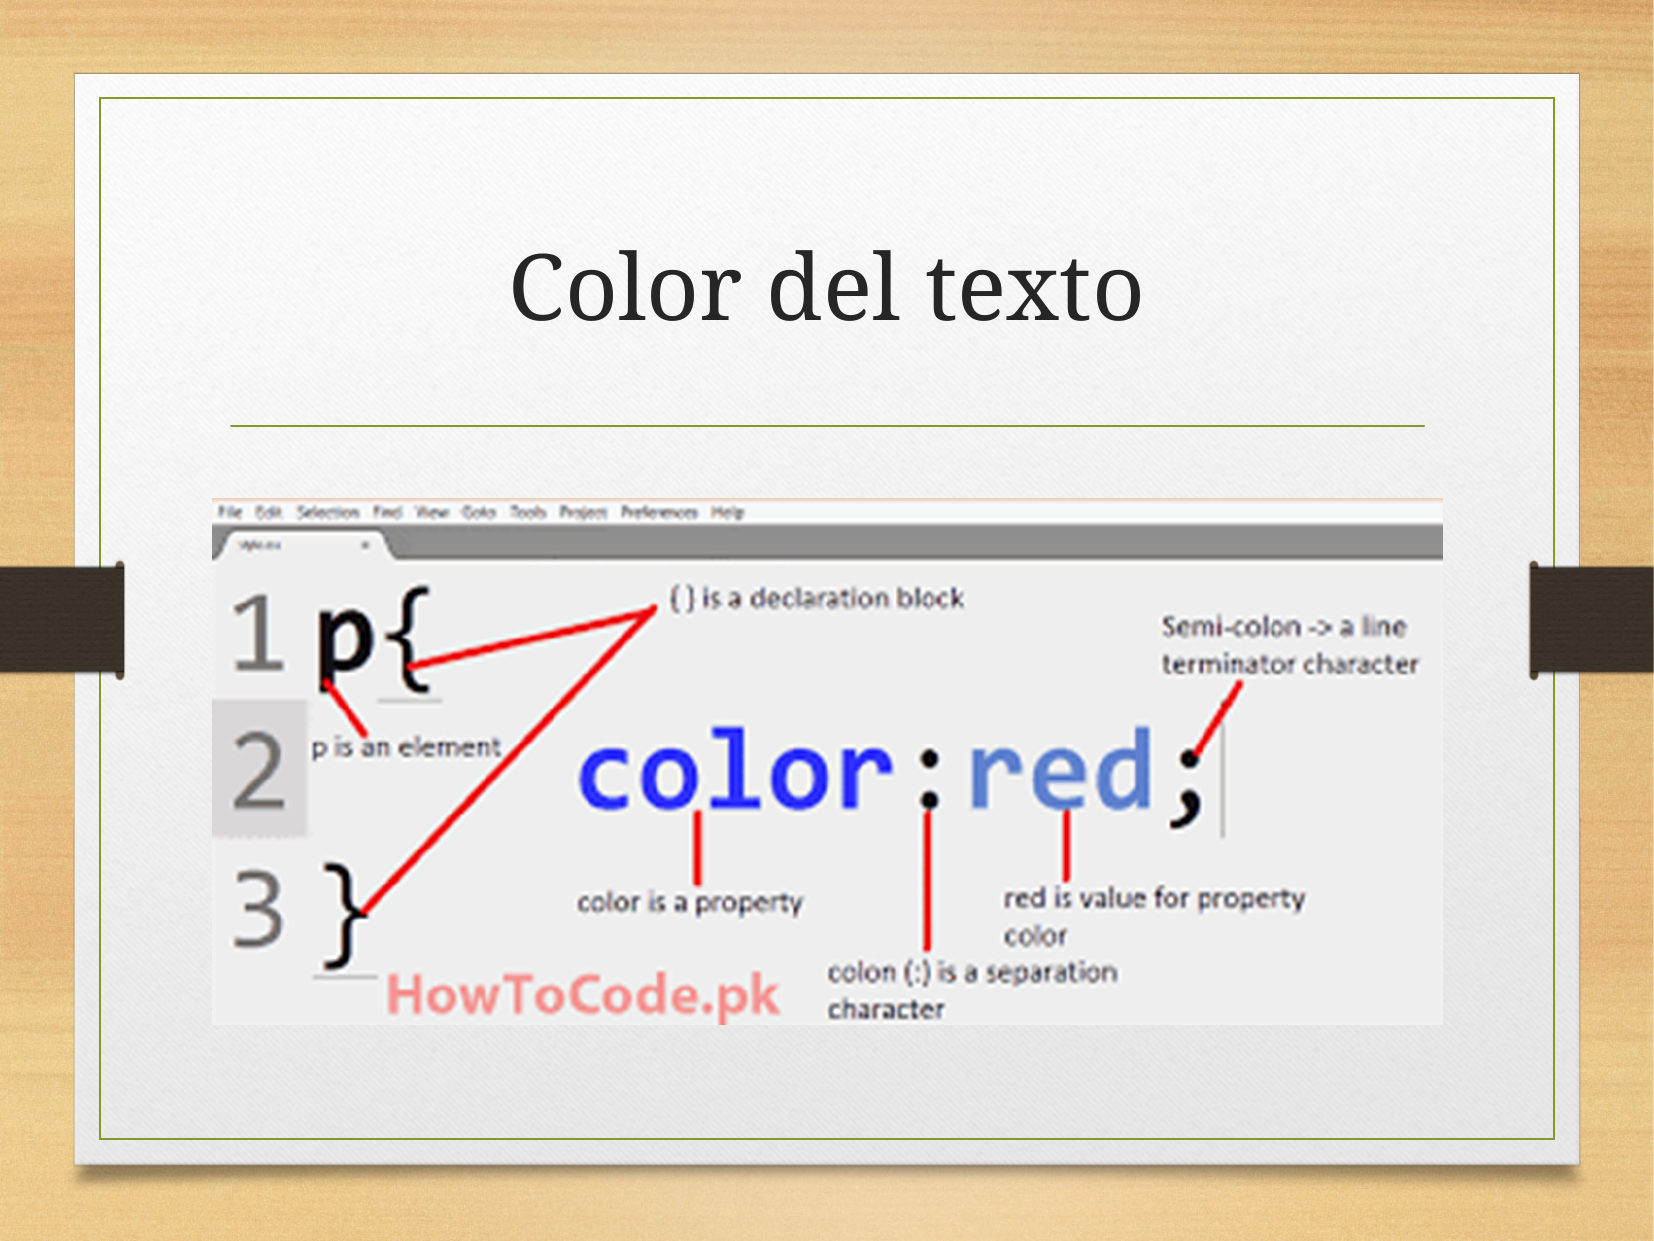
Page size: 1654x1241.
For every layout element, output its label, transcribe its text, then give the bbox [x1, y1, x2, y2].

picture [212, 498, 1443, 1025]
title Color del texto [212, 165, 1443, 402]
